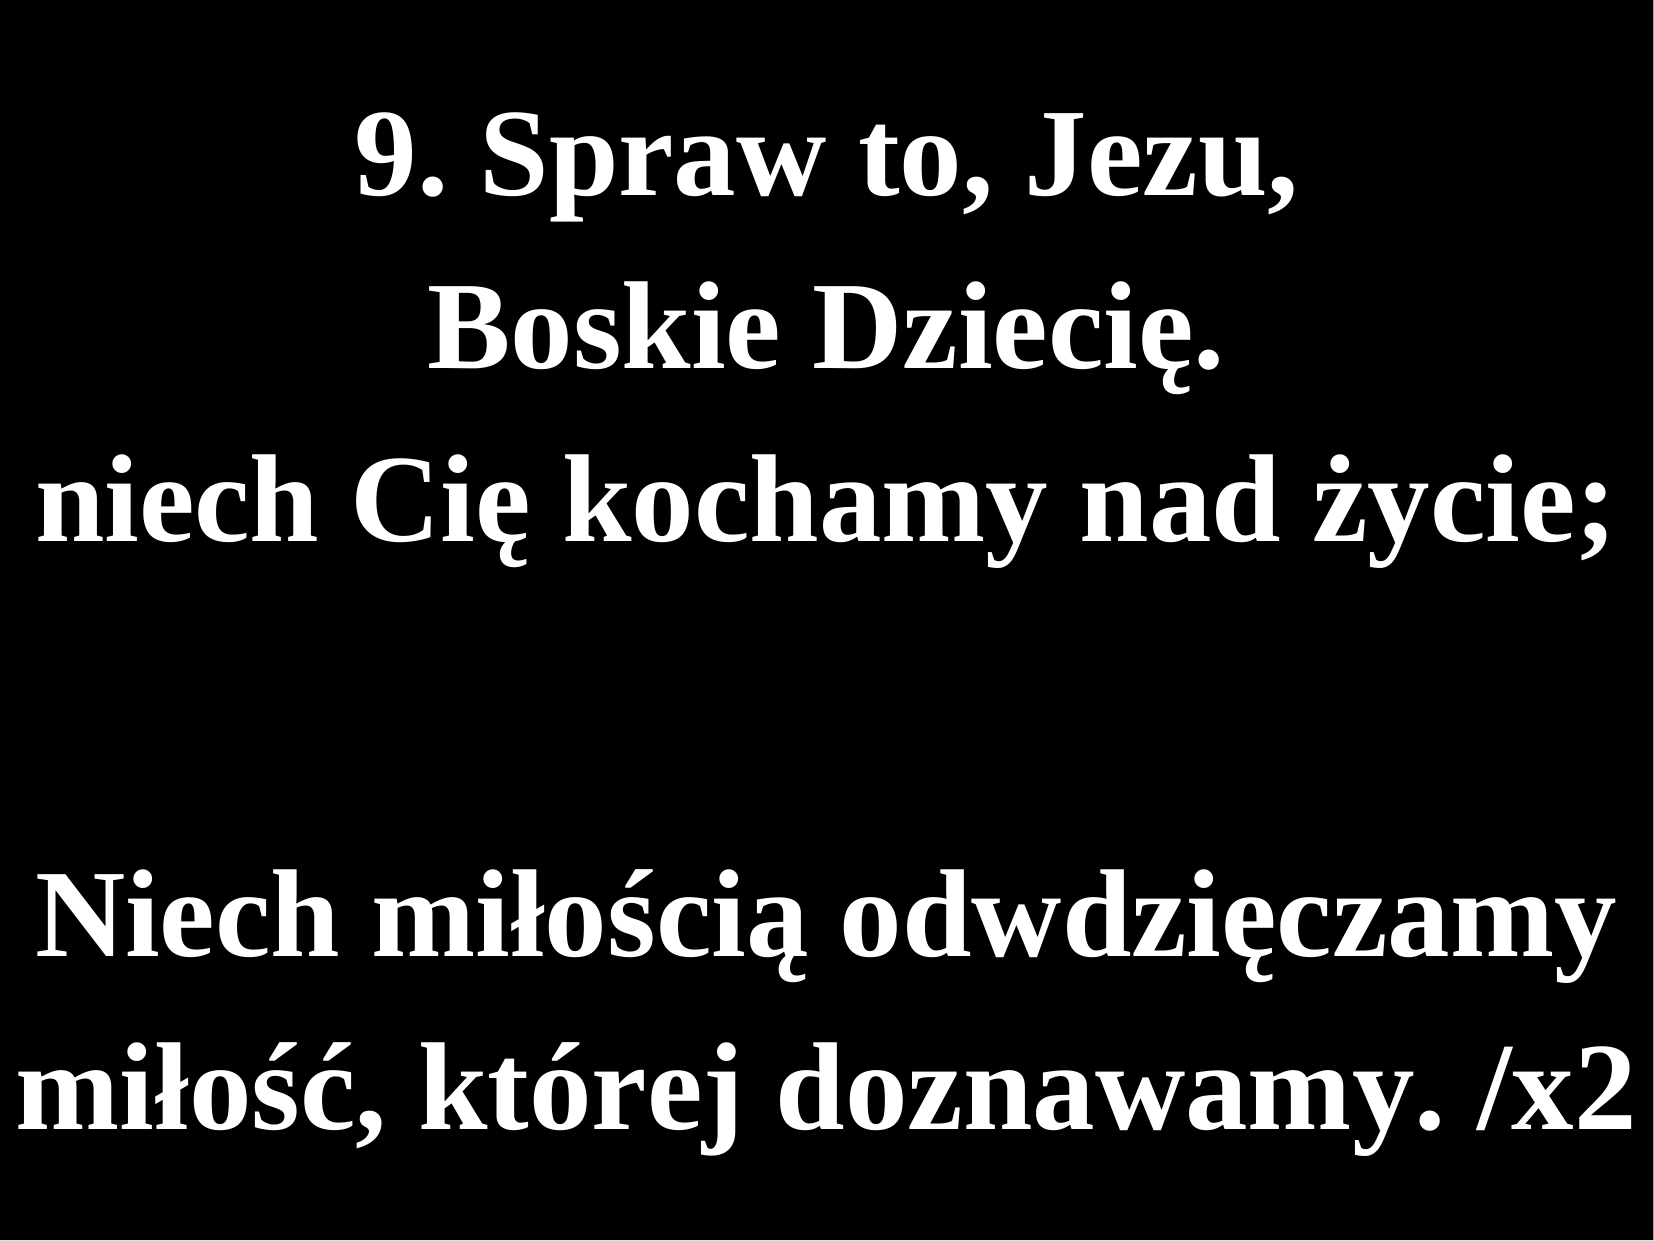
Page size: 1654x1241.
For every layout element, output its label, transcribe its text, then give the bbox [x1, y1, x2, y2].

title 9. Spraw to, Jezu, ppp Boskie Dziecię. ppp niech Cię kochamy nad życie; Niech miłością odwdzięczamy ppp miłość, której doznawamy. /x2 [0, 0, 1654, 1241]
